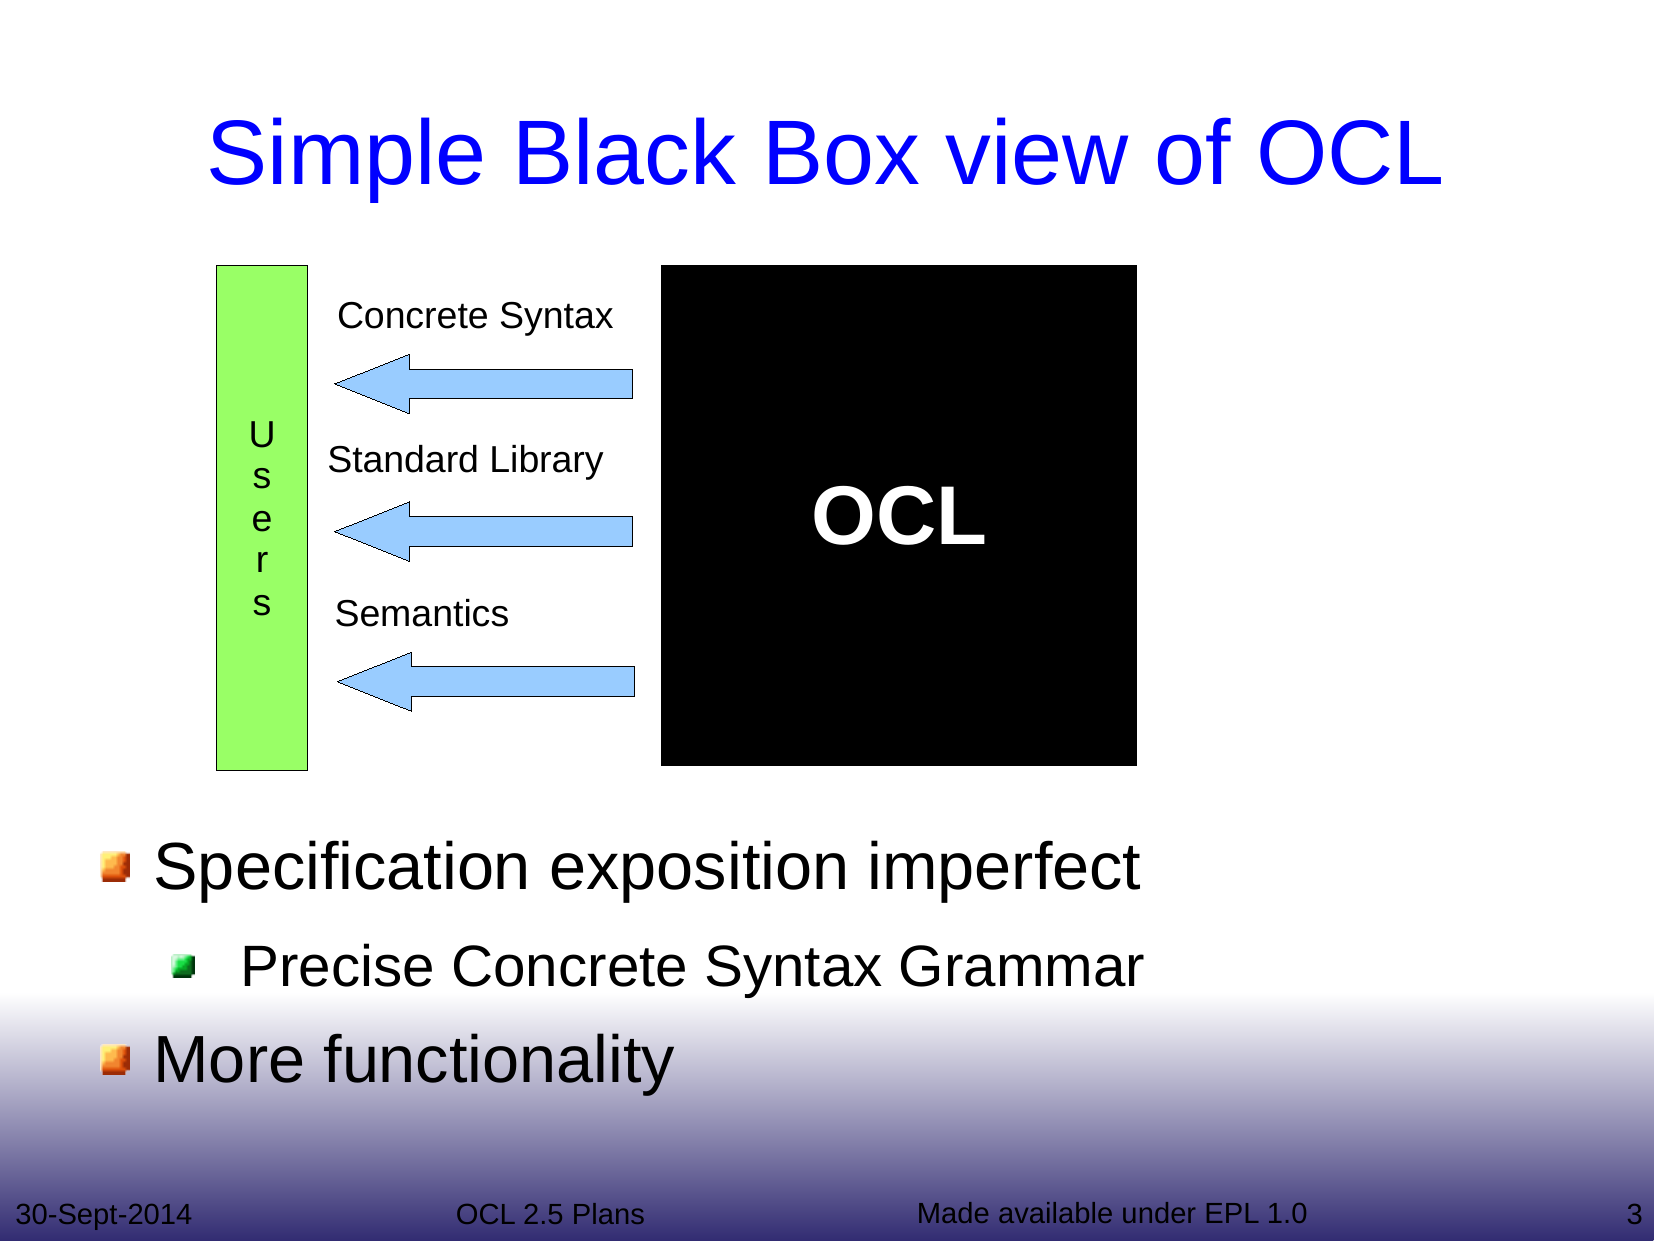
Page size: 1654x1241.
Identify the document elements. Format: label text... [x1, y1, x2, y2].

text_box OCL [661, 265, 1137, 766]
text_box Semantics [319, 585, 657, 643]
list Specification exposition imperfect Precise Concrete Syntax Grammar More functionality [82, 829, 1571, 1109]
text_box [334, 354, 633, 414]
text_box Standard Library [312, 430, 650, 488]
text_box [334, 501, 633, 562]
text_box Concrete Syntax [322, 287, 660, 345]
text_box [337, 652, 635, 712]
title Simple Black Box view of OCL [82, 49, 1571, 257]
text_box U s e r s [216, 265, 308, 771]
